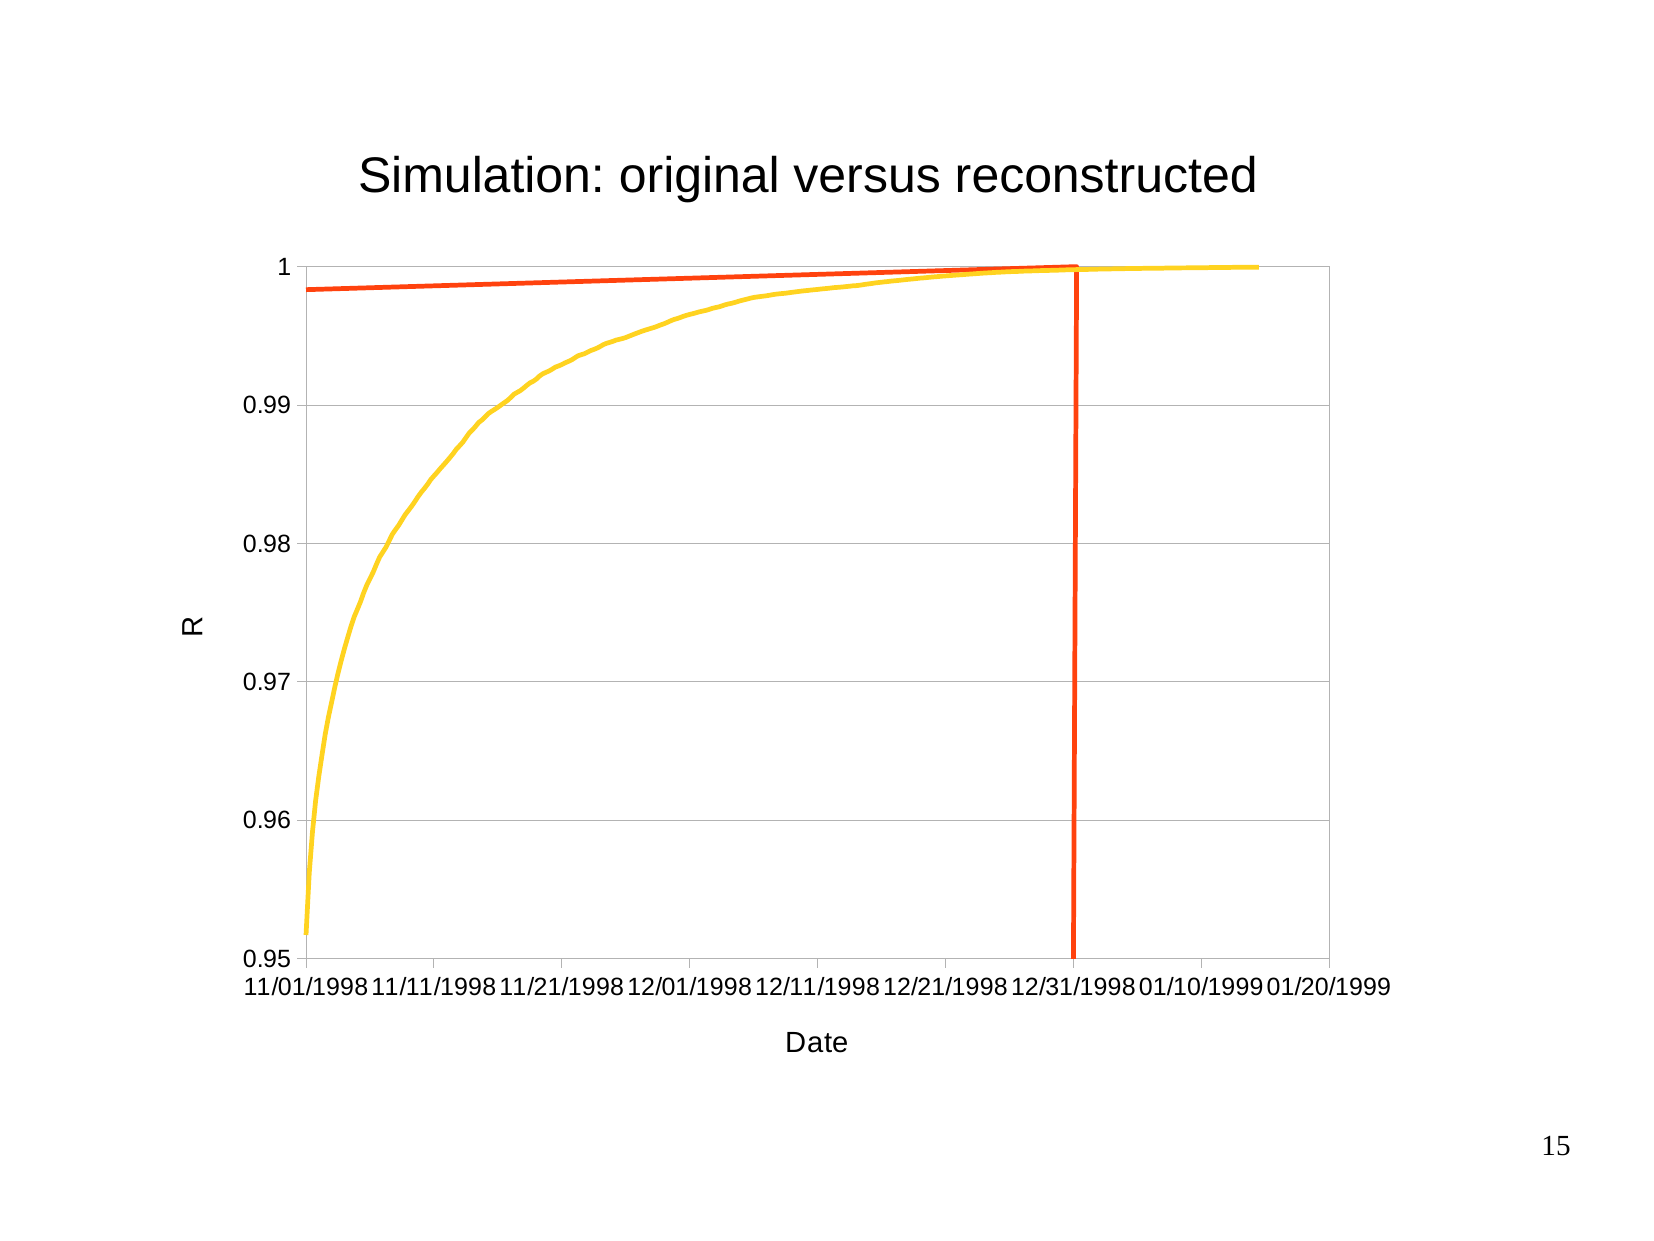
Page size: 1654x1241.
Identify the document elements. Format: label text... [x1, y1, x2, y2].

chart [140, 236, 1418, 1093]
text_box Simulation: original versus reconstructed [343, 139, 1273, 211]
